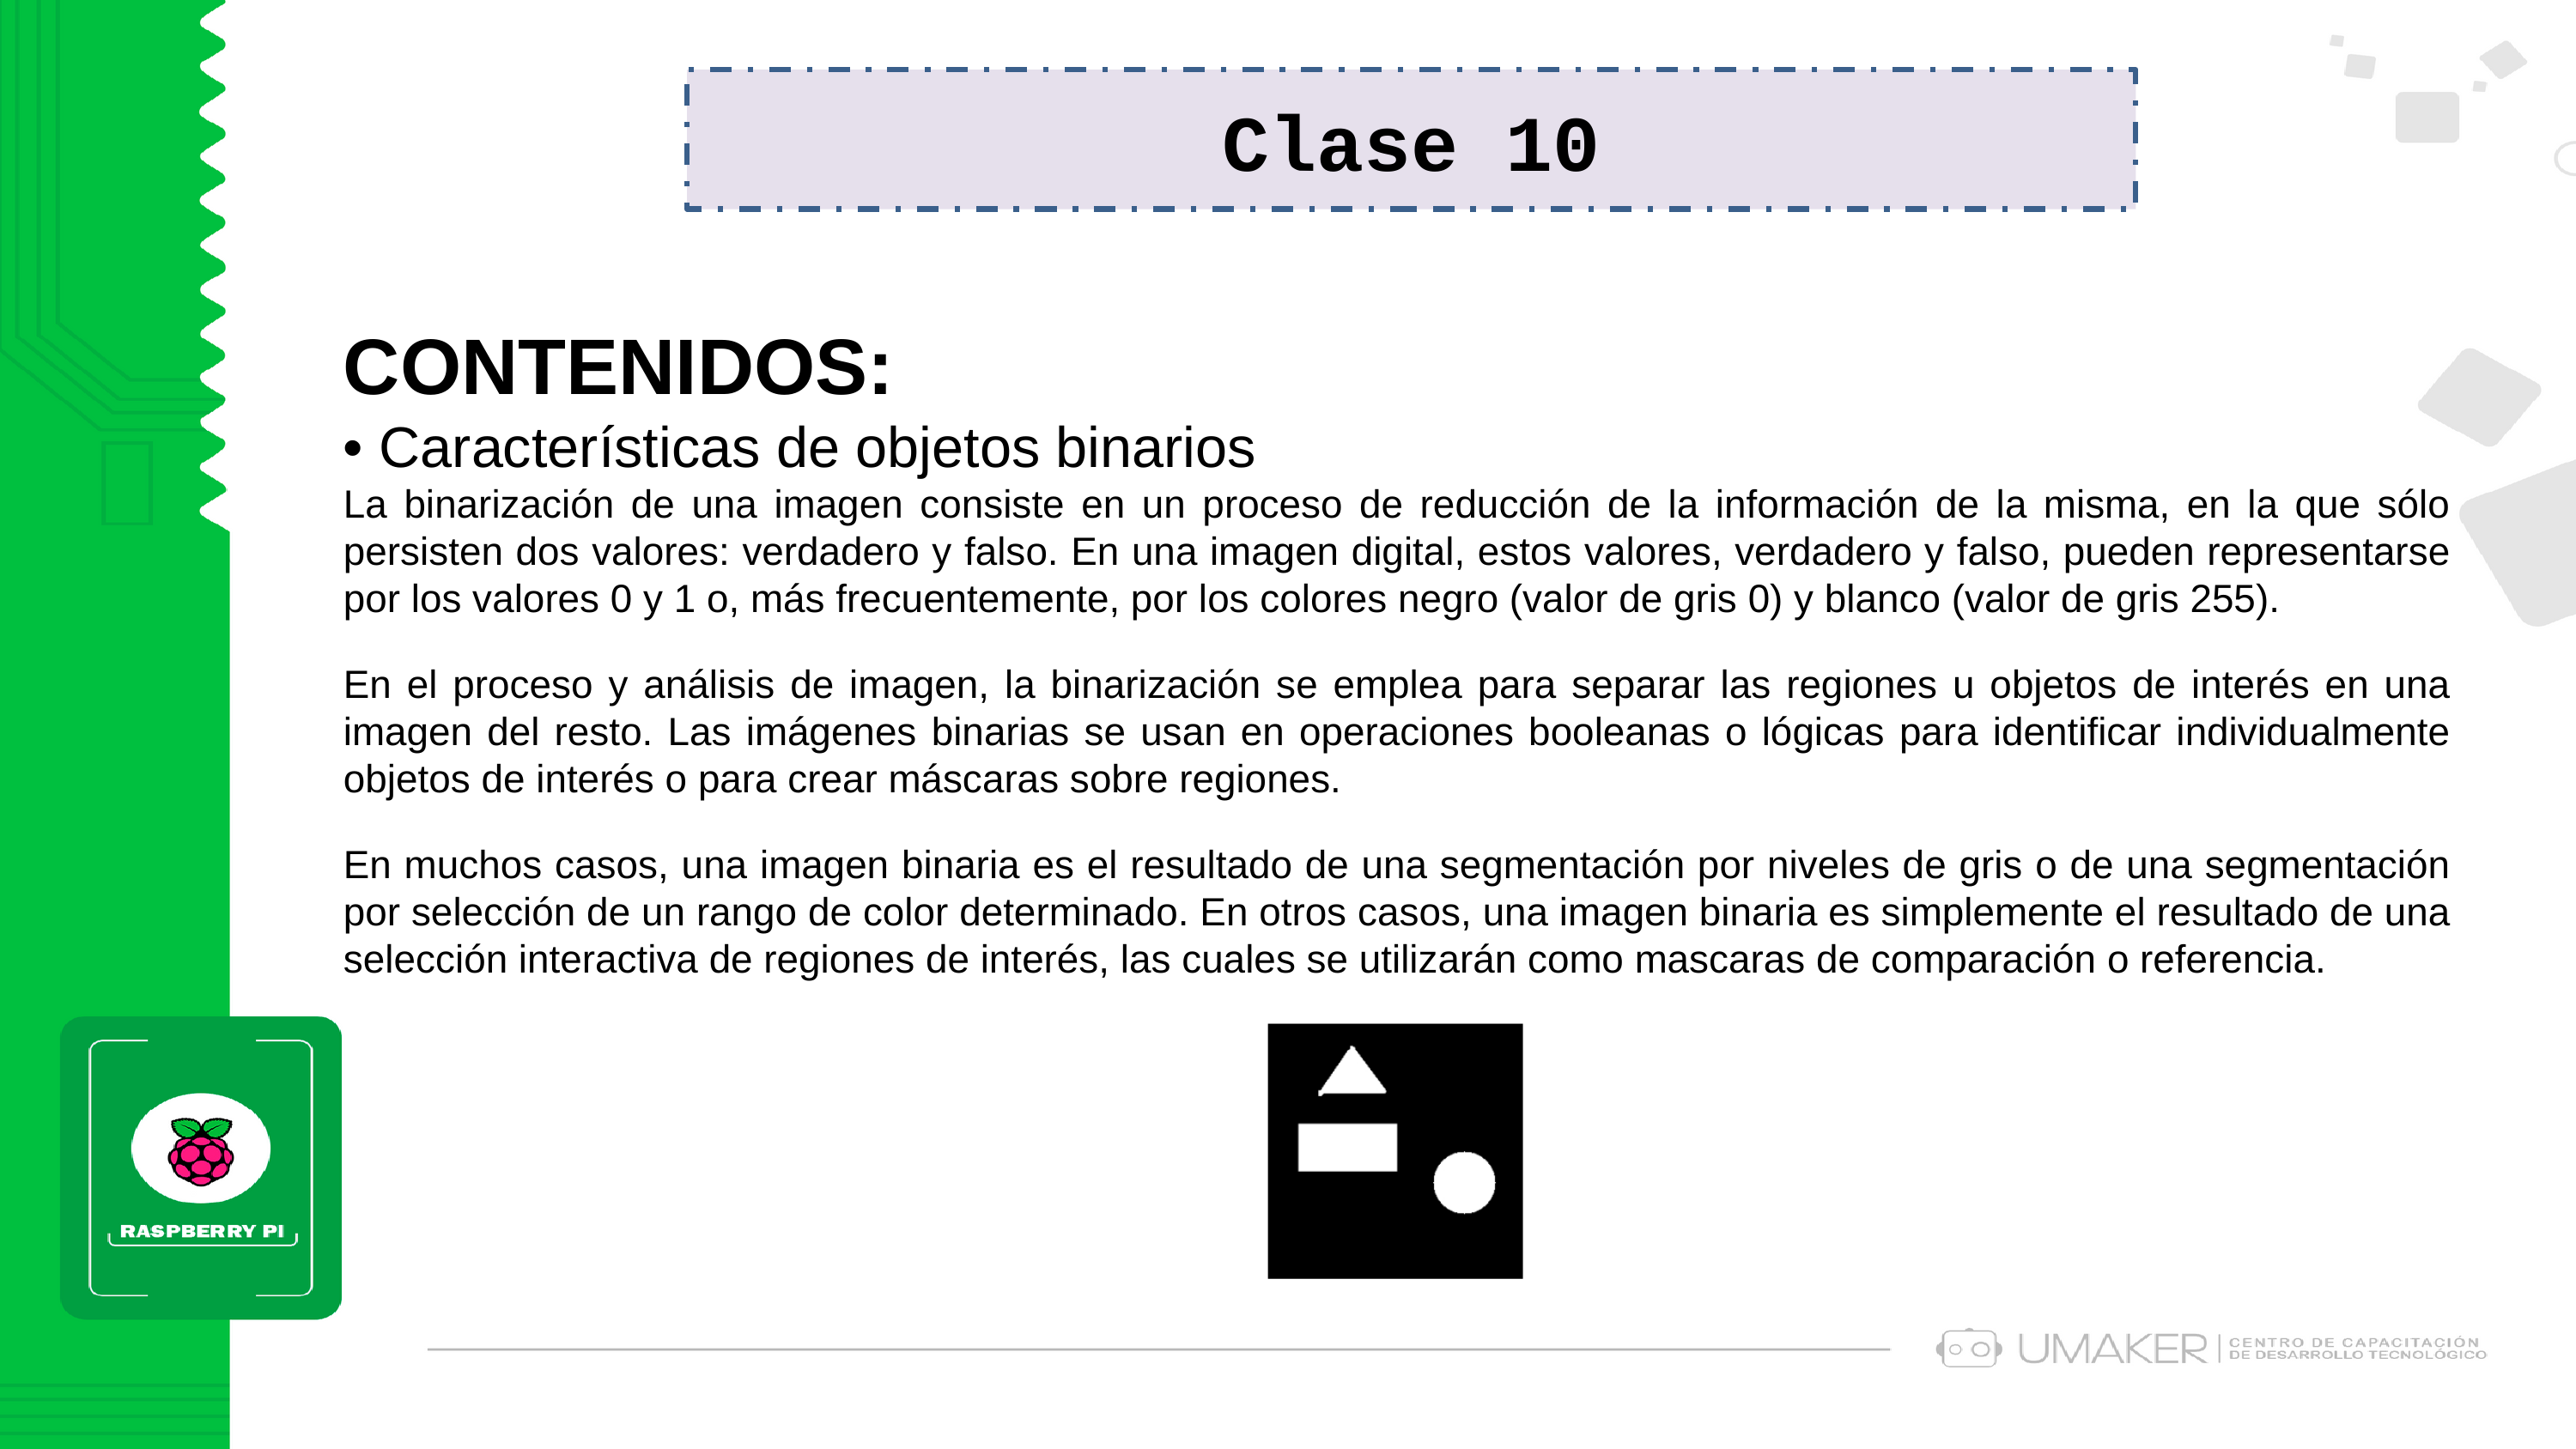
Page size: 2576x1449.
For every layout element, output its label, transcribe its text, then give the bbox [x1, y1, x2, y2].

picture [0, 0, 2576, 1449]
text_box Clase 10 [687, 70, 2136, 209]
text_box CONTENIDOS: • Características de objetos binarios La binarización de una imagen consiste en un proceso de reducción de la información de la misma, en la que sólo persisten dos valores: verdadero y falso. En una imagen digital, estos valores, verdadero y falso, pueden representarse por los valores 0 y 1 o, más frecuentemente, por los colores negro (valor de gris 0) y blanco (valor de gris 255). En el proceso y análisis de imagen, la binarización se emplea para separar las regiones u objetos de interés en una imagen del resto. Las imágenes binarias se usan en operaciones booleanas o lógicas para identificar individualmente objetos de interés o para crear máscaras sobre regiones. En muchos casos, una imagen binaria es el resultado de una segmentación por niveles de gris o de una segmentación por selección de un rango de color determinado. En otros casos, una imagen binaria es simplemente el resultado de una selección interactiva de regiones de interés, las cuales se utilizarán como mascaras de comparación o referencia. [331, 309, 2465, 1202]
